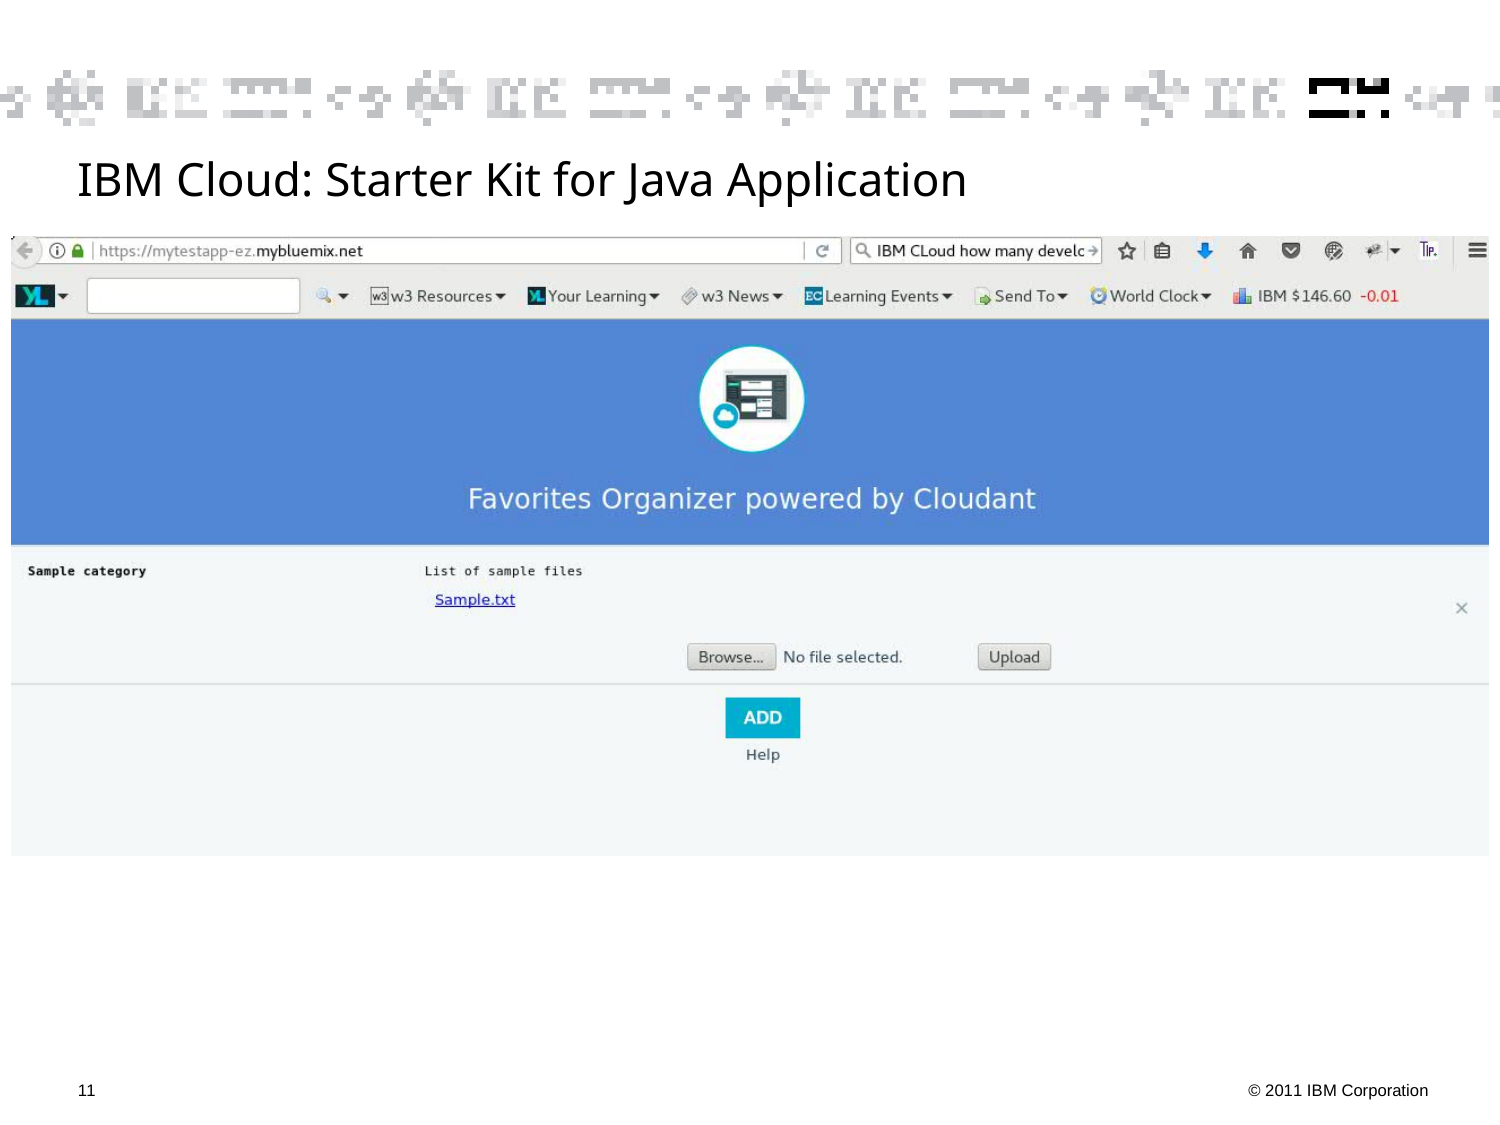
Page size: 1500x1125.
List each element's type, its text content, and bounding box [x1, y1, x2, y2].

picture [0, 0, 1500, 1125]
title IBM Cloud: Starter Kit for Java Application [62, 149, 1488, 236]
